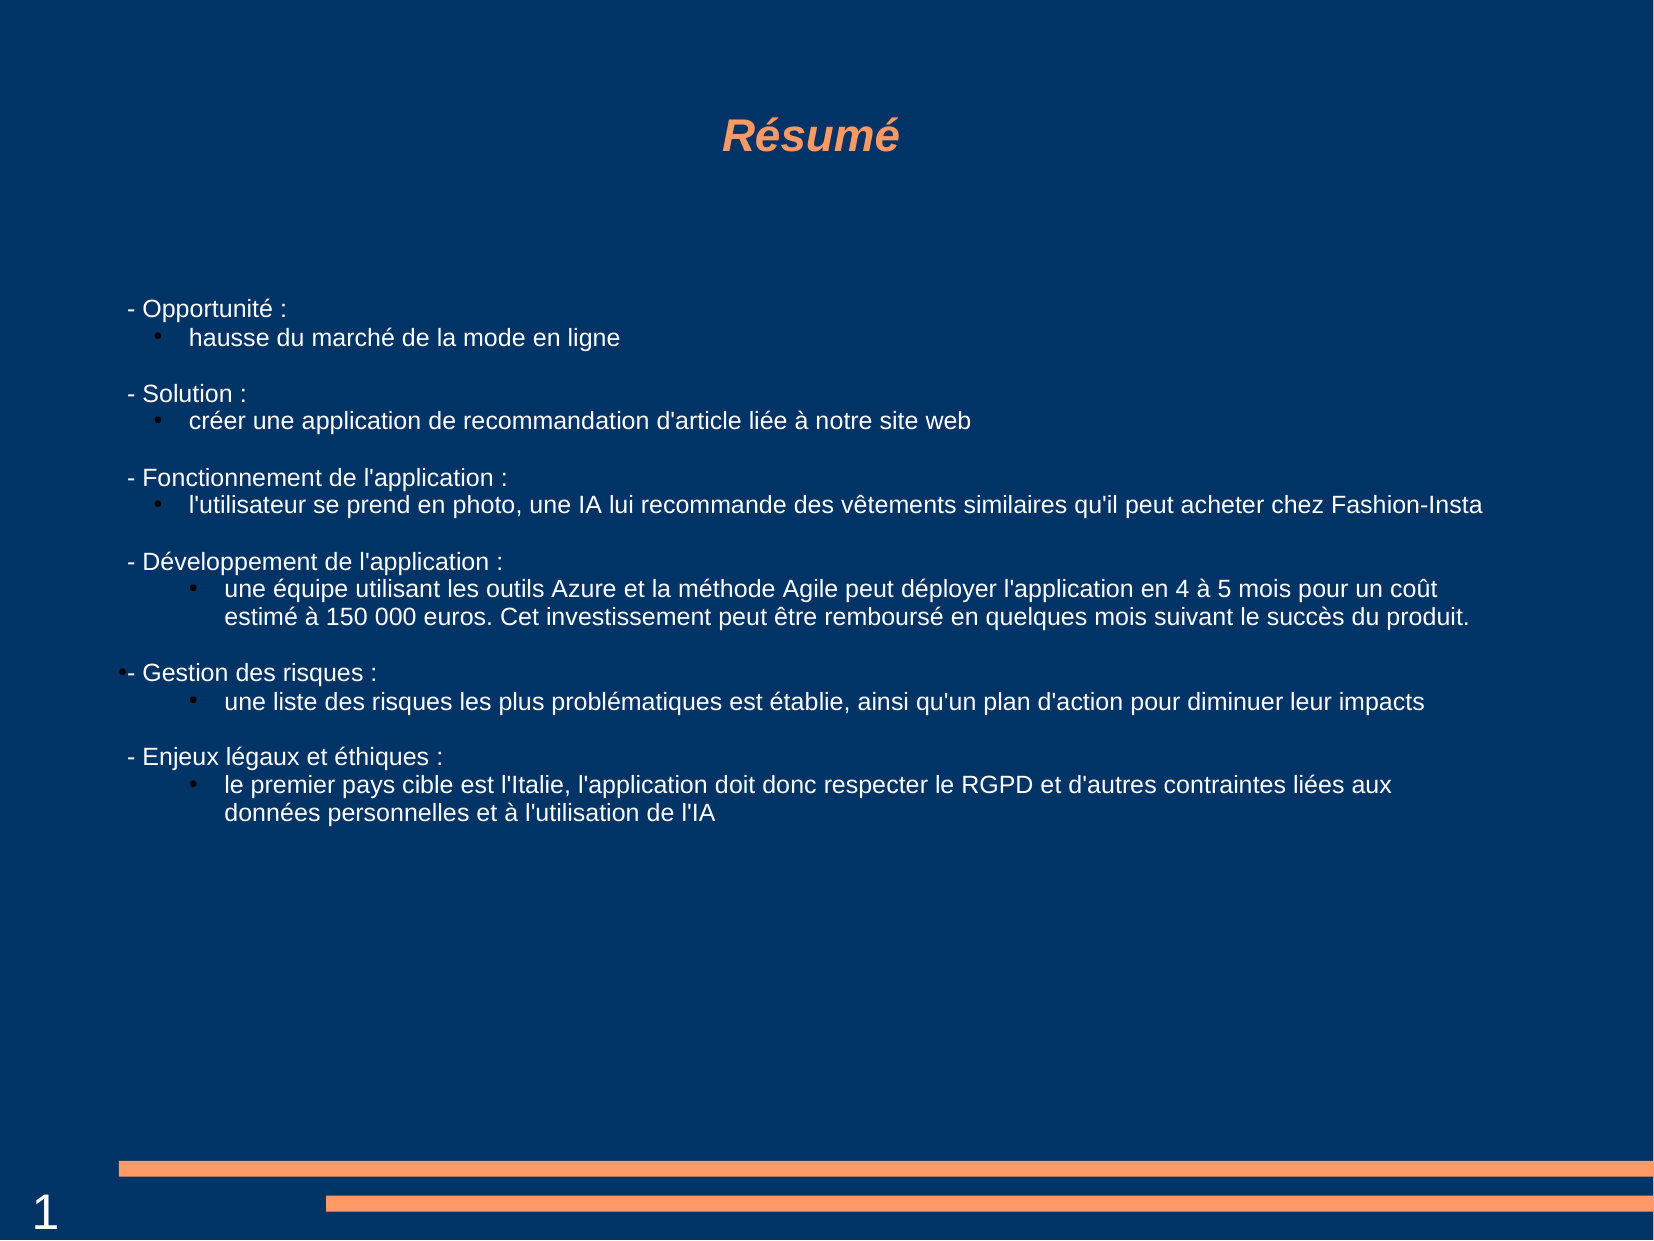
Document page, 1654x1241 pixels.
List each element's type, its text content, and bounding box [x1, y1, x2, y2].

text_box - Opportunité : hausse du marché de la mode en ligne - Solution : créer une application de recommandation d'article liée à notre site web - Fonctionnement de l'application : l'utilisateur se prend en photo, une IA lui recommande des vêtements similaires qu'il peut acheter chez Fashion-Insta - Développement de l'application : une équipe utilisant les outils Azure et la méthode Agile peut déployer l'application en 4 à 5 mois pour un coût estimé à 150 000 euros. Cet investissement peut être remboursé en quelques mois suivant le succès du produit. - Gestion des risques : une liste des risques les plus problématiques est établie, ainsi qu'un plan d'action pour diminuer leur impacts - Enjeux légaux et éthiques : le premier pays cible est l'Italie, l'application doit donc respecter le RGPD et d'autres contraintes liées aux données personnelles et à l'utilisation de l'IA [118, 295, 1489, 1063]
text_box <numéro> [31, 1184, 260, 1241]
title Résumé [88, 31, 1534, 239]
